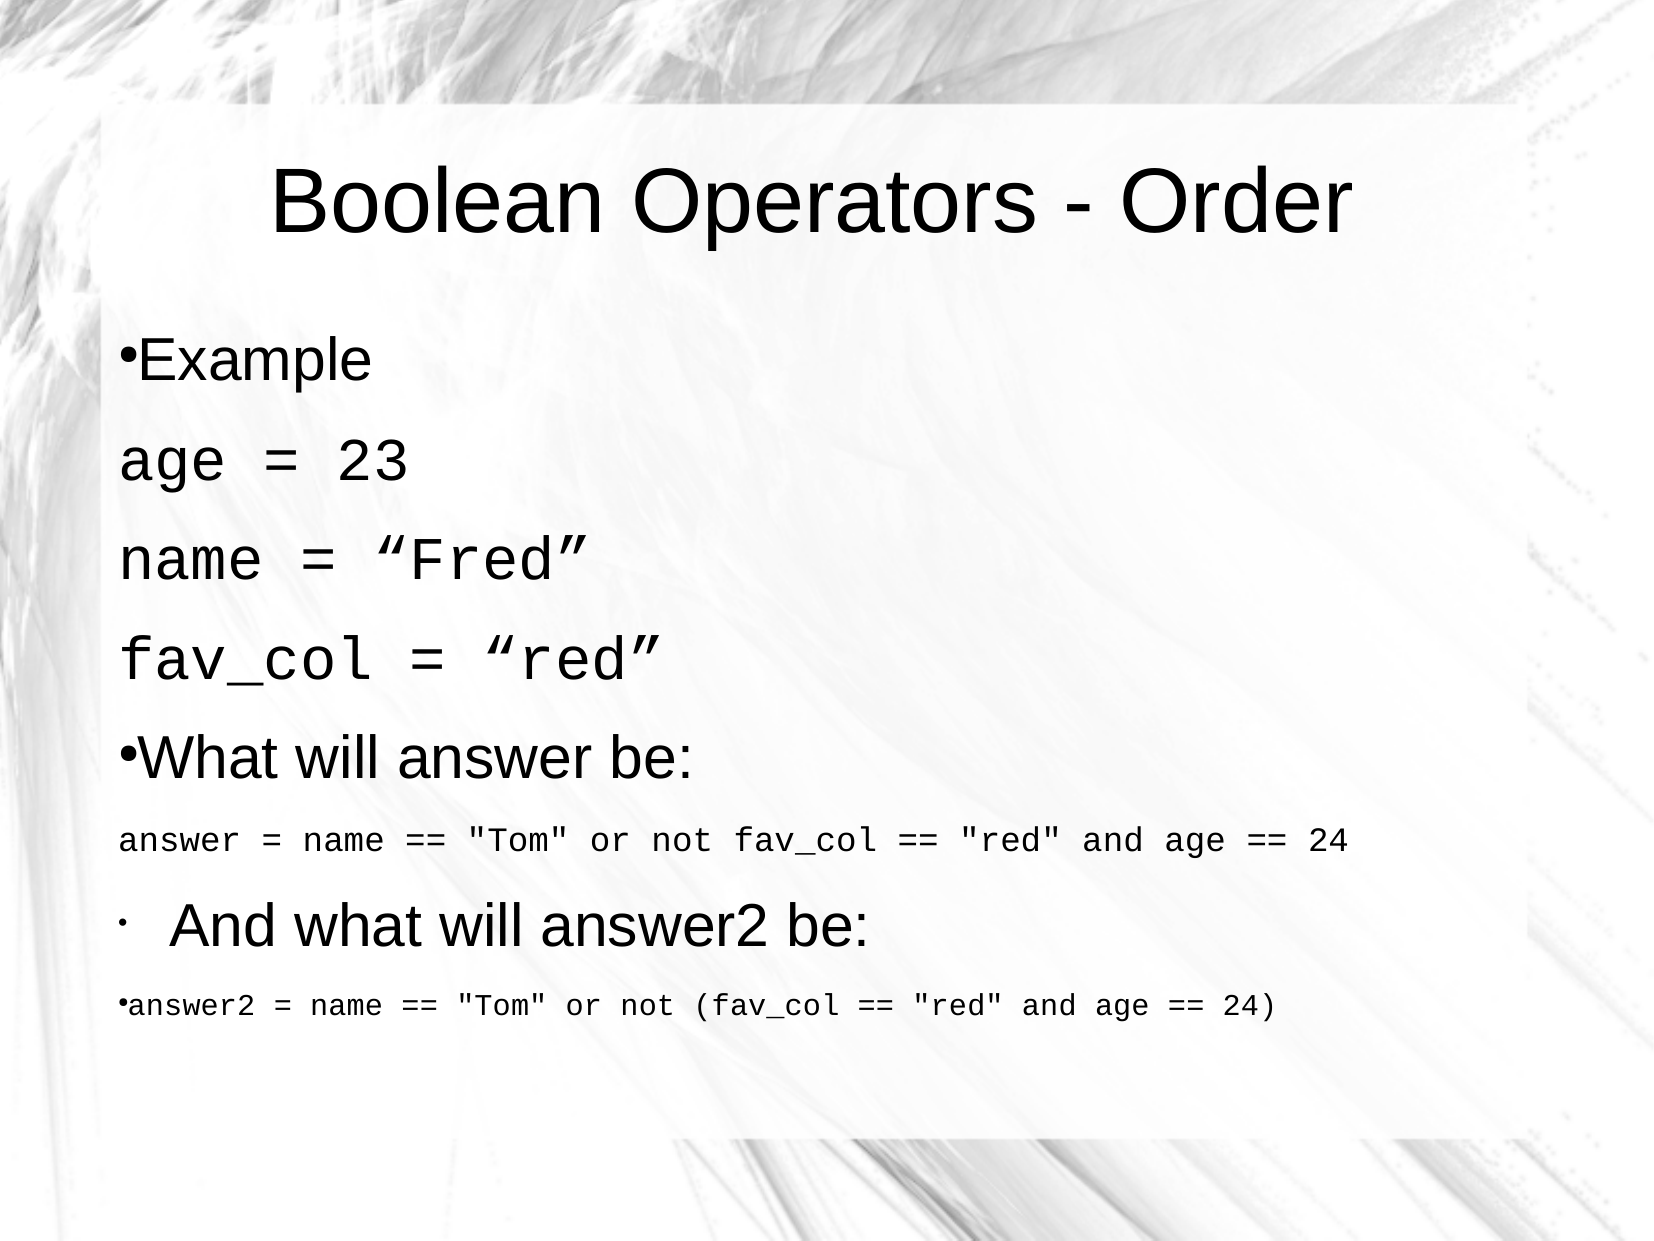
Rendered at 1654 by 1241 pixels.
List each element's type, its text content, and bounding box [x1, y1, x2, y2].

list Example age = 23 name = “Fred” fav_col = “red” What will answer be: answer = name == "Tom" or not fav_col == "red" and age == 24 And what will answer2 be: answer2 = name == "Tom" or not (fav_col == "red" and age == 24) [118, 319, 1571, 1028]
title Boolean Operators - Order [118, 112, 1506, 281]
